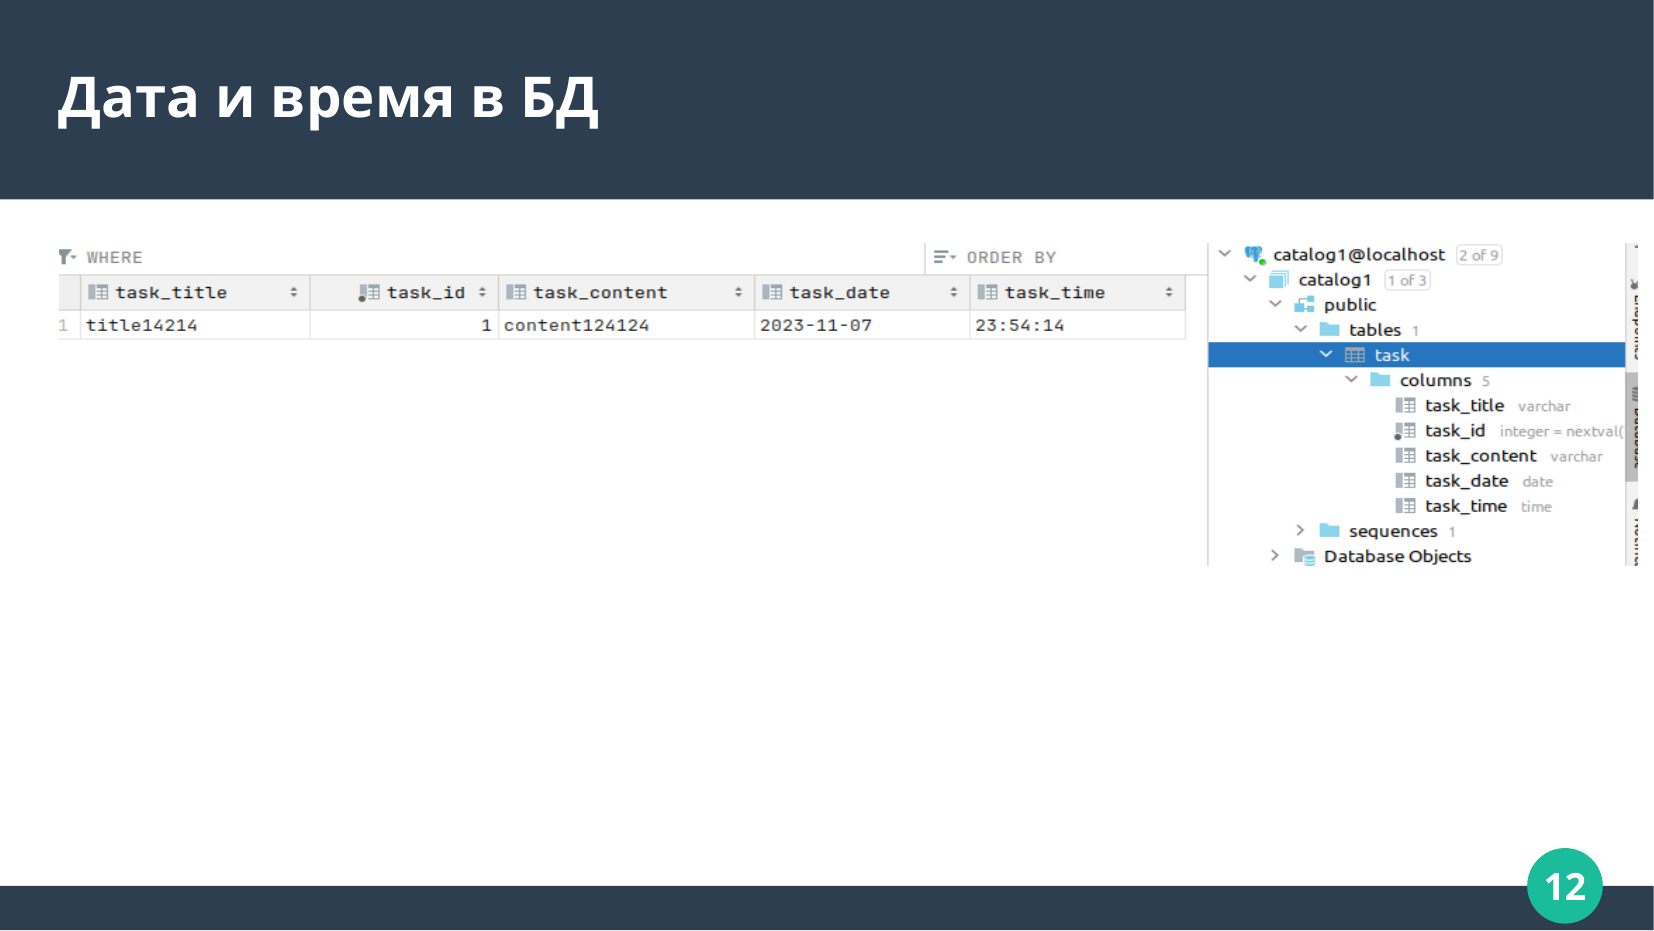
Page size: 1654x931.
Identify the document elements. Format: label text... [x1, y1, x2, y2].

title Дата и время в БД [59, 37, 1595, 155]
picture [59, 243, 1638, 566]
